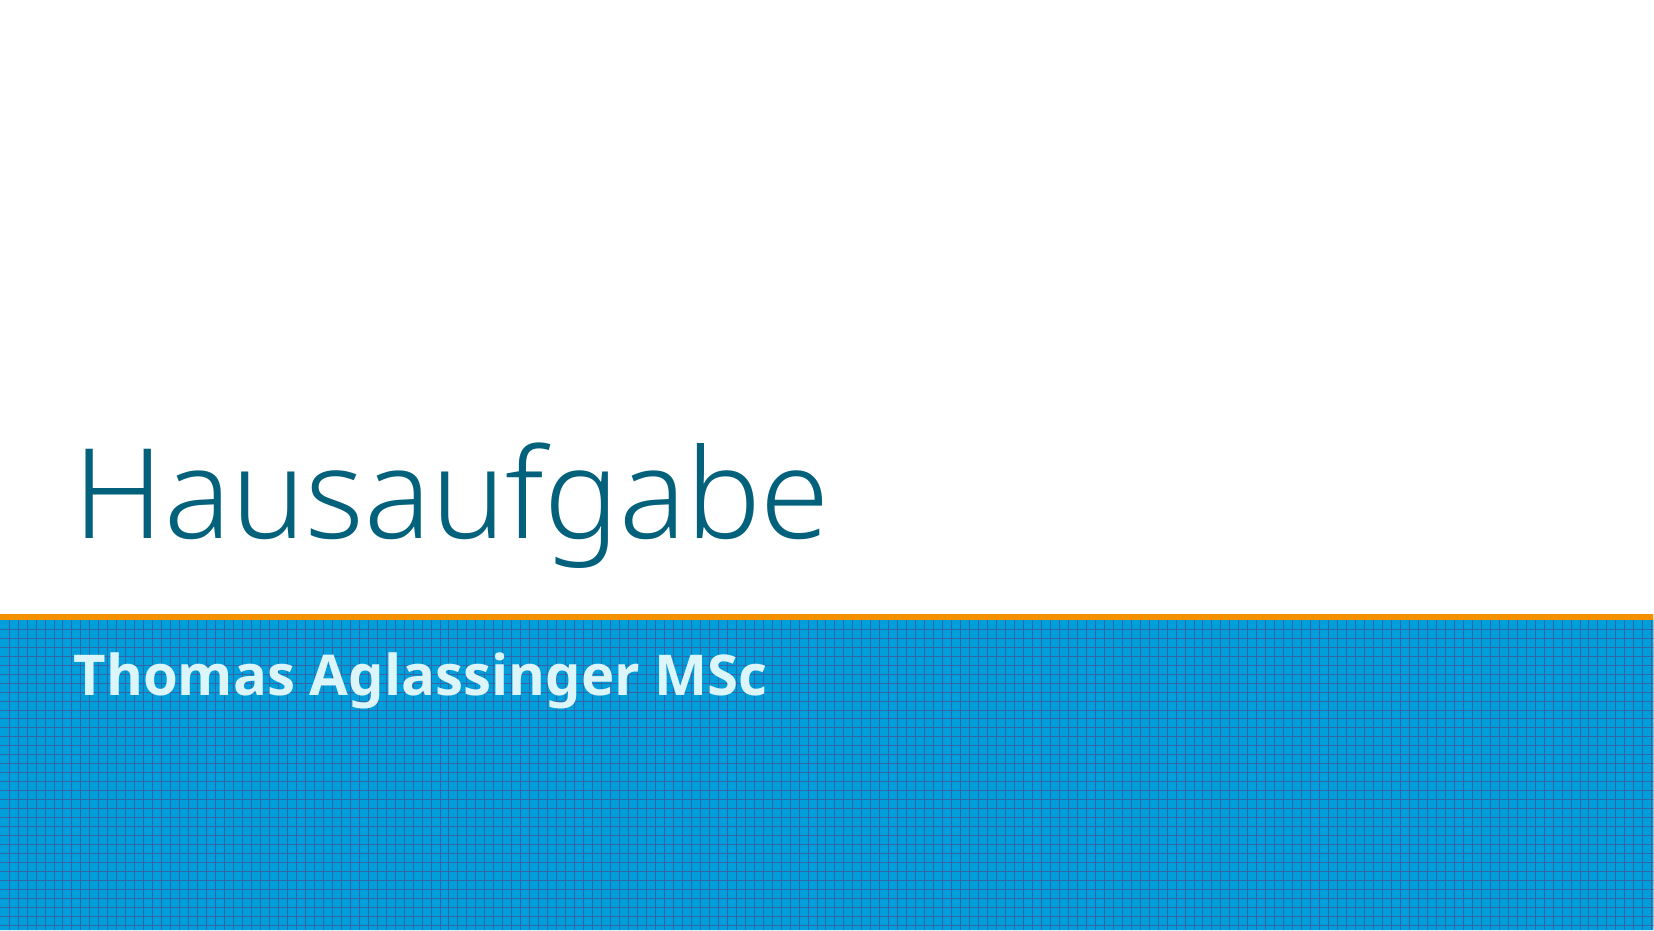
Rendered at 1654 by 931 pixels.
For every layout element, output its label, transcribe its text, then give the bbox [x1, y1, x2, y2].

title Hausaufgabe [73, 44, 1551, 576]
subtitle Thomas Aglassinger MSc [73, 634, 1551, 827]
